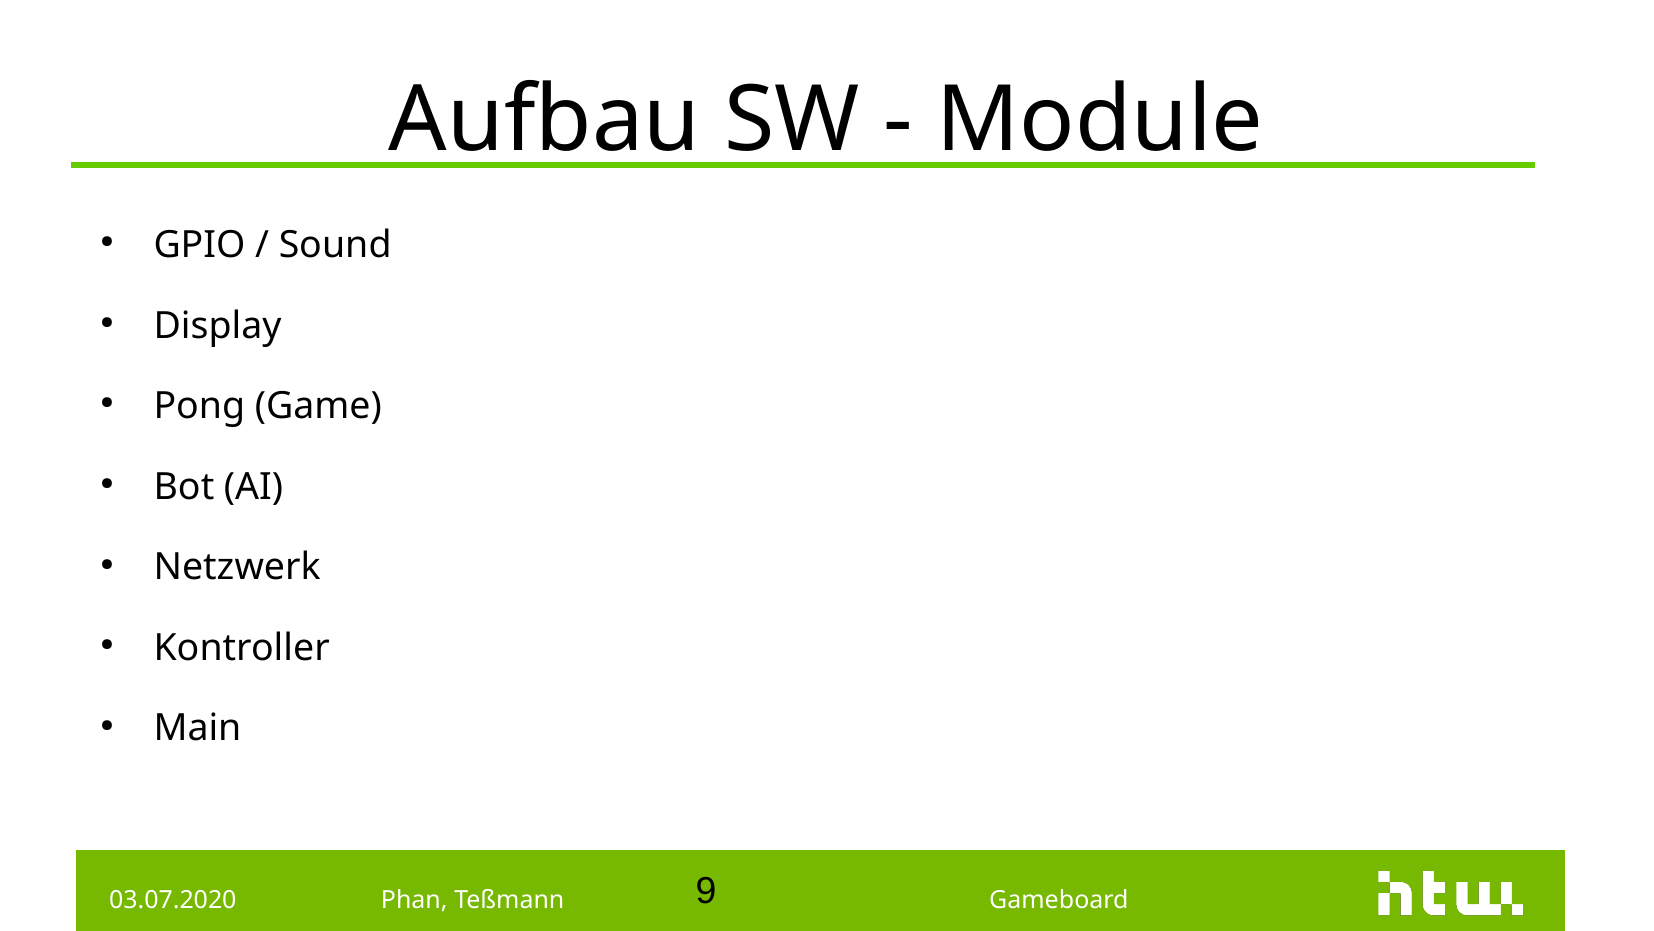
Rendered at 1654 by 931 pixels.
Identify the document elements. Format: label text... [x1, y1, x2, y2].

title Aufbau SW - Module [82, 37, 1571, 193]
text_box <number> [680, 862, 899, 920]
list GPIO / Sound Display Pong (Game) Bot (AI) Netzwerk Kontroller Main [82, 217, 1571, 758]
picture [0, 0, 1654, 931]
